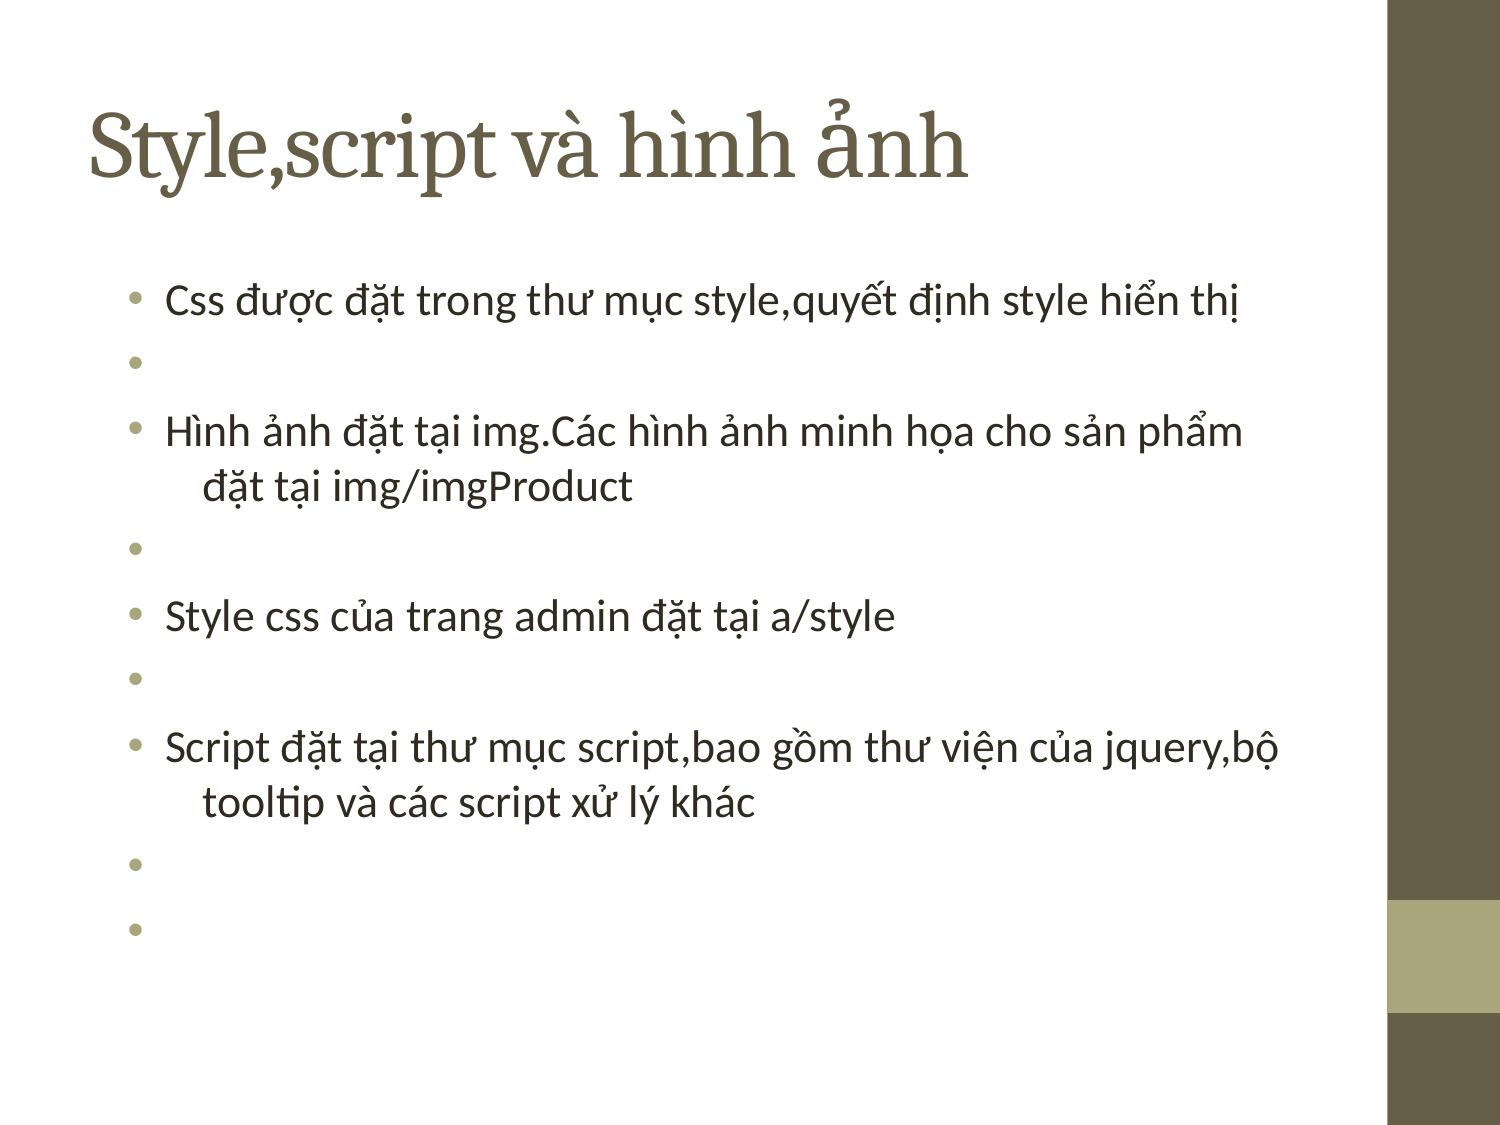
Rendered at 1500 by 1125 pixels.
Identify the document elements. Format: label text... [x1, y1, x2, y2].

list Css được đặt trong thư mục style,quyết định style hiển thị Hình ảnh đặt tại img.Các hình ảnh minh họa cho sản phẩm đặt tại img/imgProduct Style css của trang admin đặt tại a/style Script đặt tại thư mục script,bao gồm thư viện của jquery,bộ tooltip và các script xử lý khác [75, 262, 1326, 1051]
title Style,script và hình ảnh [75, 45, 1326, 233]
